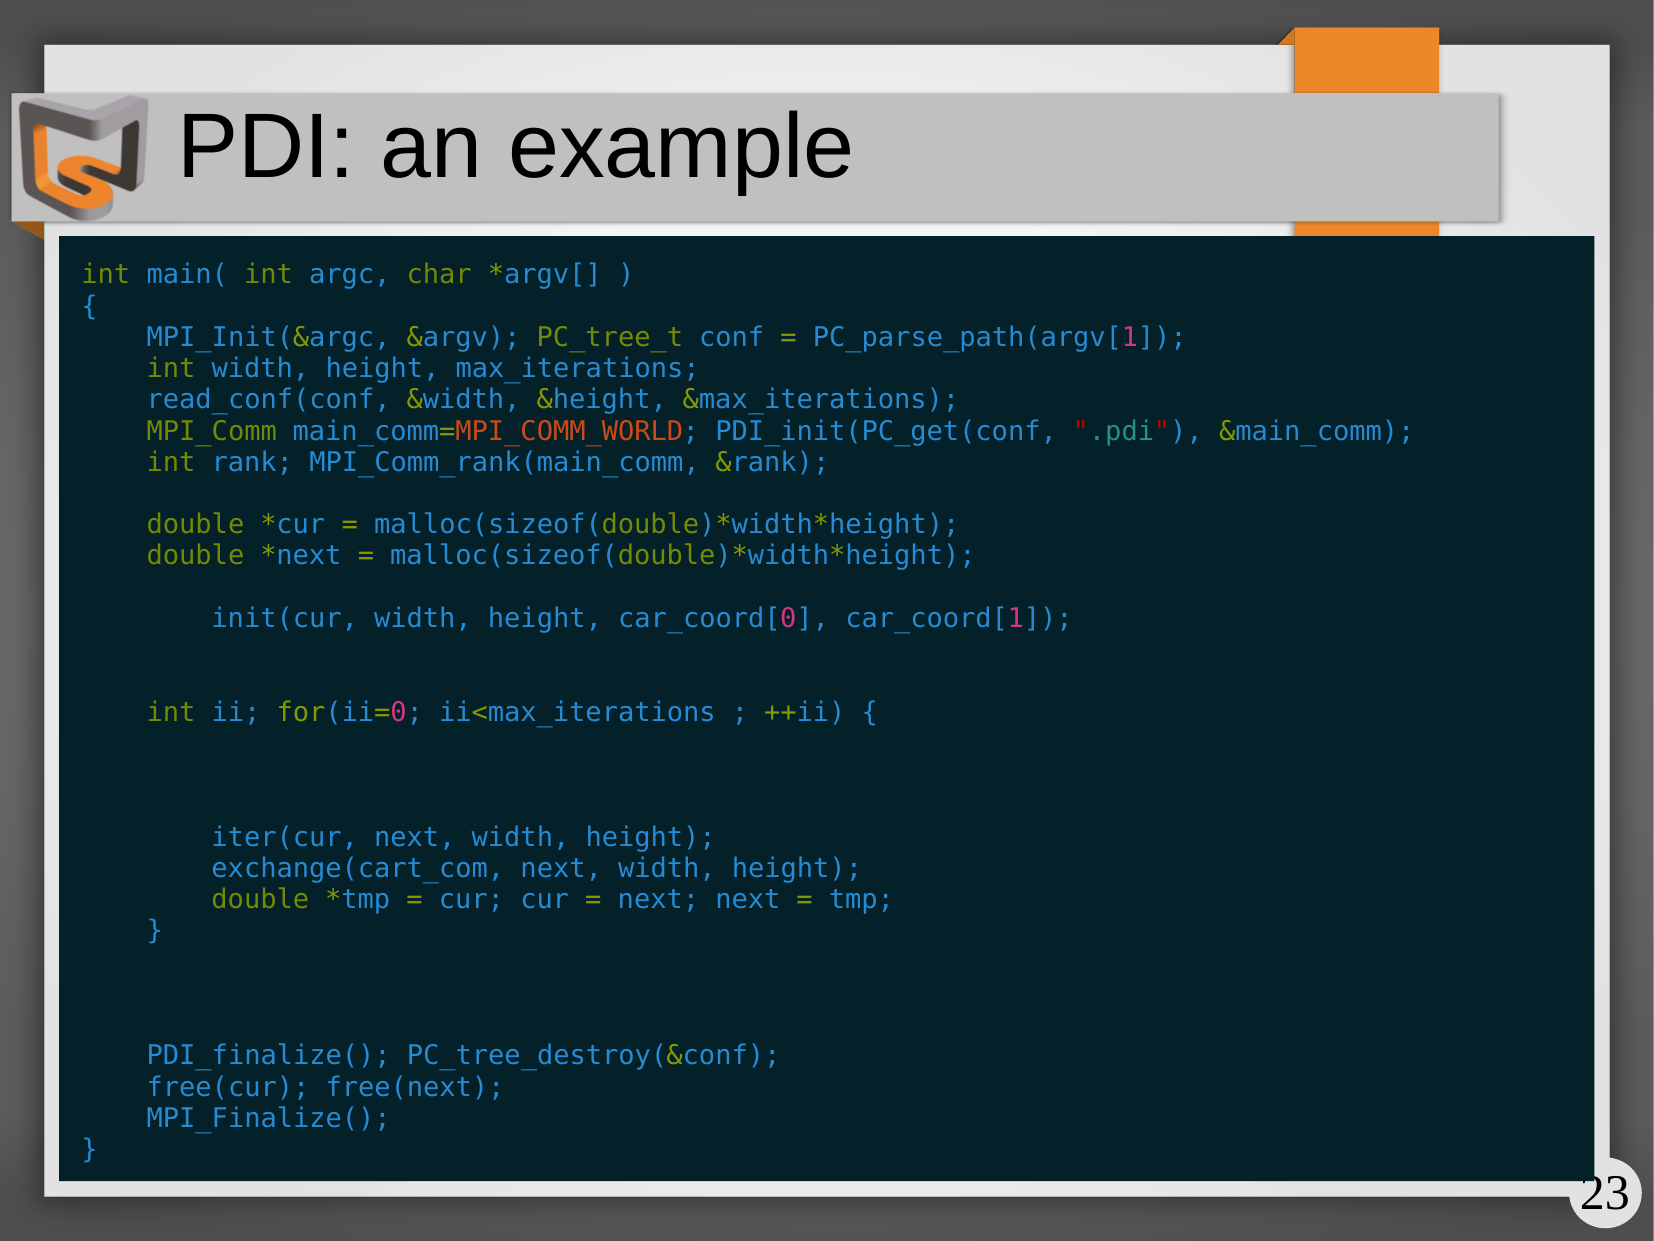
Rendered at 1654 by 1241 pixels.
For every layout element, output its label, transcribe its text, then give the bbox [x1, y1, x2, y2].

text_box int main( int argc, char *argv[] ) { MPI_Init(&argc, &argv); PC_tree_t conf = PC_parse_path(argv[1]); int width, height, max_iterations; read_conf(conf, &width, &height, &max_iterations); MPI_Comm main_comm=MPI_COMM_WORLD; PDI_init(PC_get(conf, ".pdi"), &main_comm); int rank; MPI_Comm_rank(main_comm, &rank); double *cur = malloc(sizeof(double)*width*height); double *next = malloc(sizeof(double)*width*height); init(cur, width, height, car_coord[0], car_coord[1]); int ii; for(ii=0; ii<max_iterations ; ++ii) { iter(cur, next, width, height); exchange(cart_com, next, width, height); double *tmp = cur; cur = next; next = tmp; } PDI_finalize(); PC_tree_destroy(&conf); free(cur); free(next); MPI_Finalize(); } [59, 236, 1595, 1182]
title PDI: an example [177, 94, 1477, 213]
picture [0, 0, 1654, 1241]
